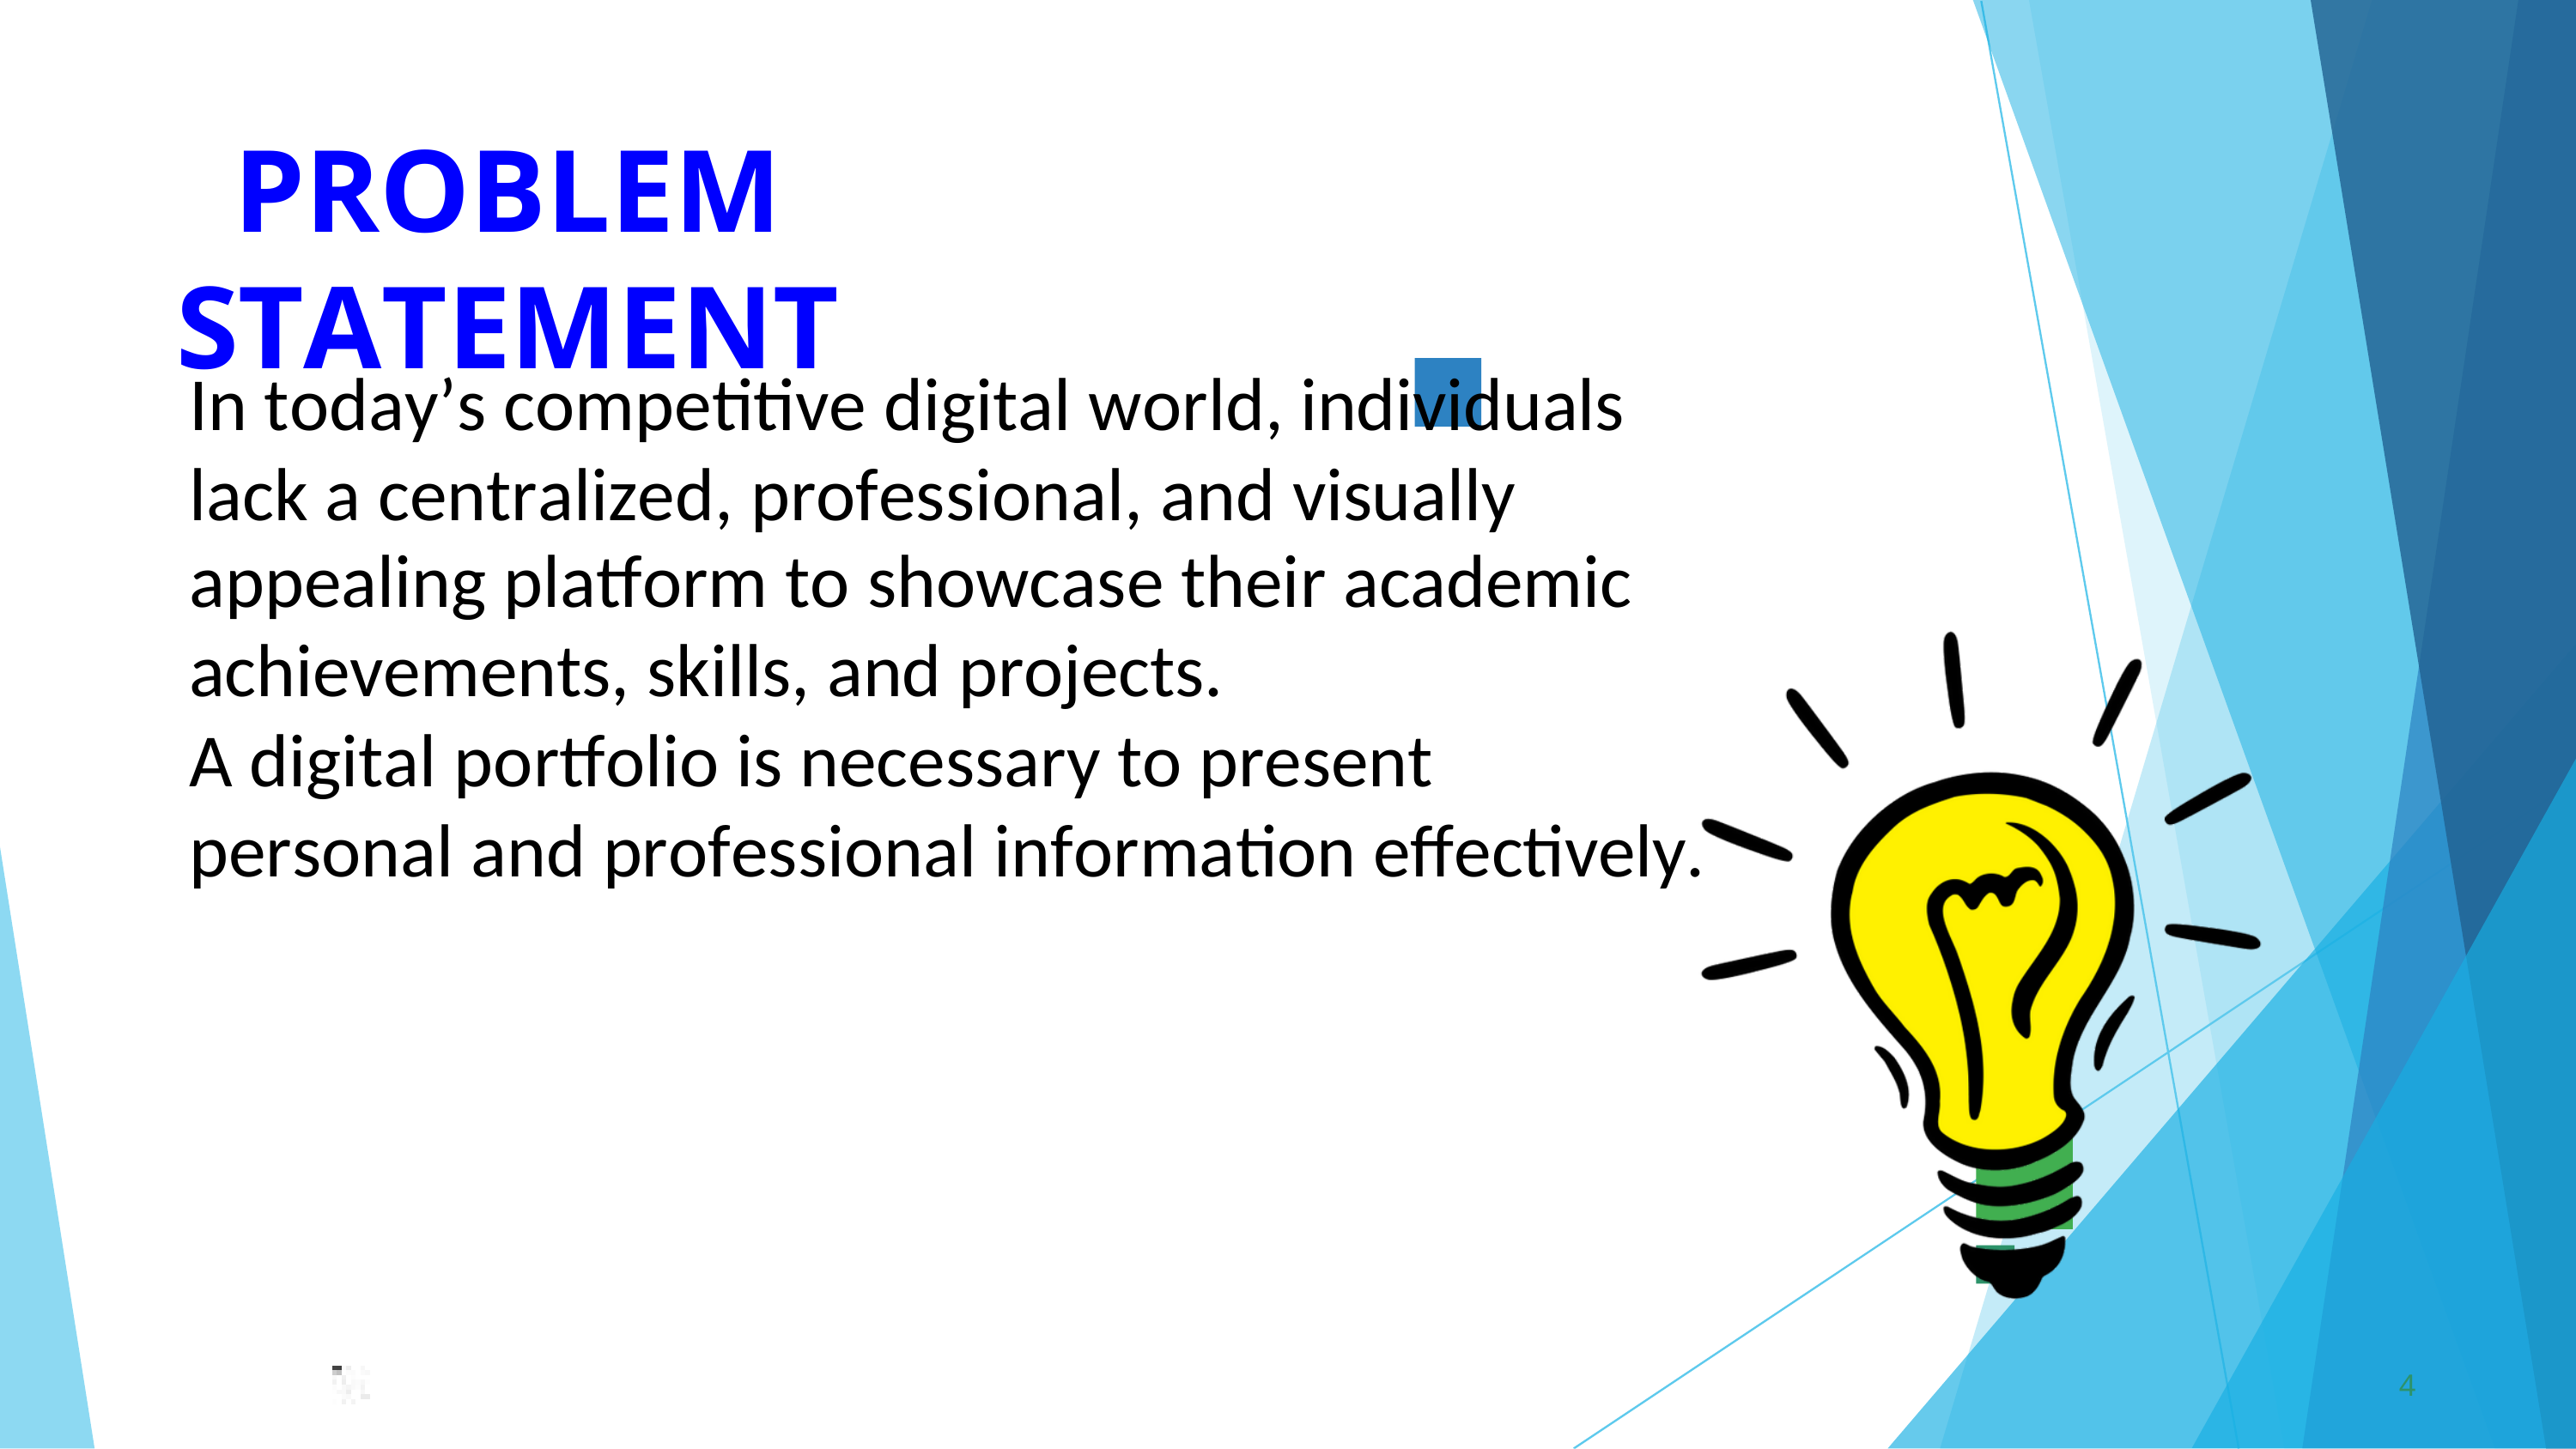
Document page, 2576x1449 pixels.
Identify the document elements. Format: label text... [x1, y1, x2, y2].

text_box [2377, 1367, 2422, 1405]
title PROBLEM STATEMENT [174, 116, 1362, 258]
text_box In today’s competitive digital world, individuals lack a centralized, professional, and visually appealing platform to showcase their academic achievements, skills, and projects. A digital portfolio is necessary to present personal and professional information effectively. [187, 350, 1712, 894]
picture [1688, 619, 2272, 1308]
picture [332, 1366, 370, 1404]
